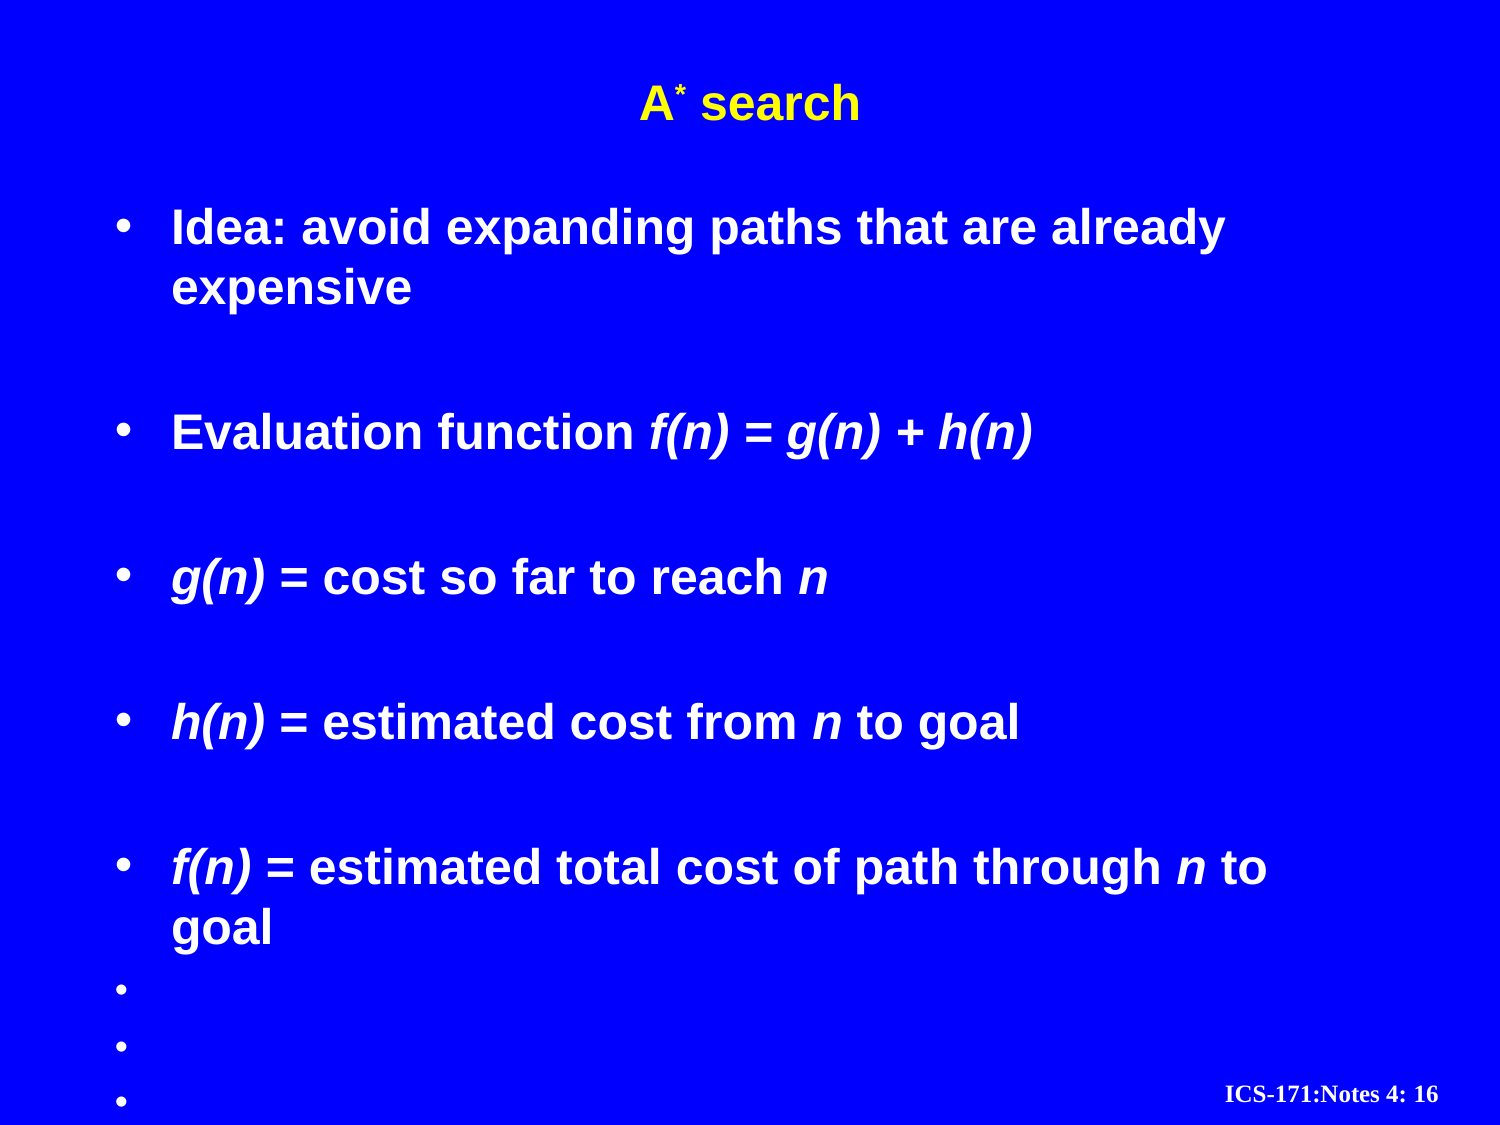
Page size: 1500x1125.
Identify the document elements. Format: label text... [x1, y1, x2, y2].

list Idea: avoid expanding paths that are already expensive Evaluation function f(n) = g(n) + h(n) g(n) = cost so far to reach n h(n) = estimated cost from n to goal f(n) = estimated total cost of path through n to goal [99, 187, 1388, 1013]
title A* search [112, 49, 1388, 150]
